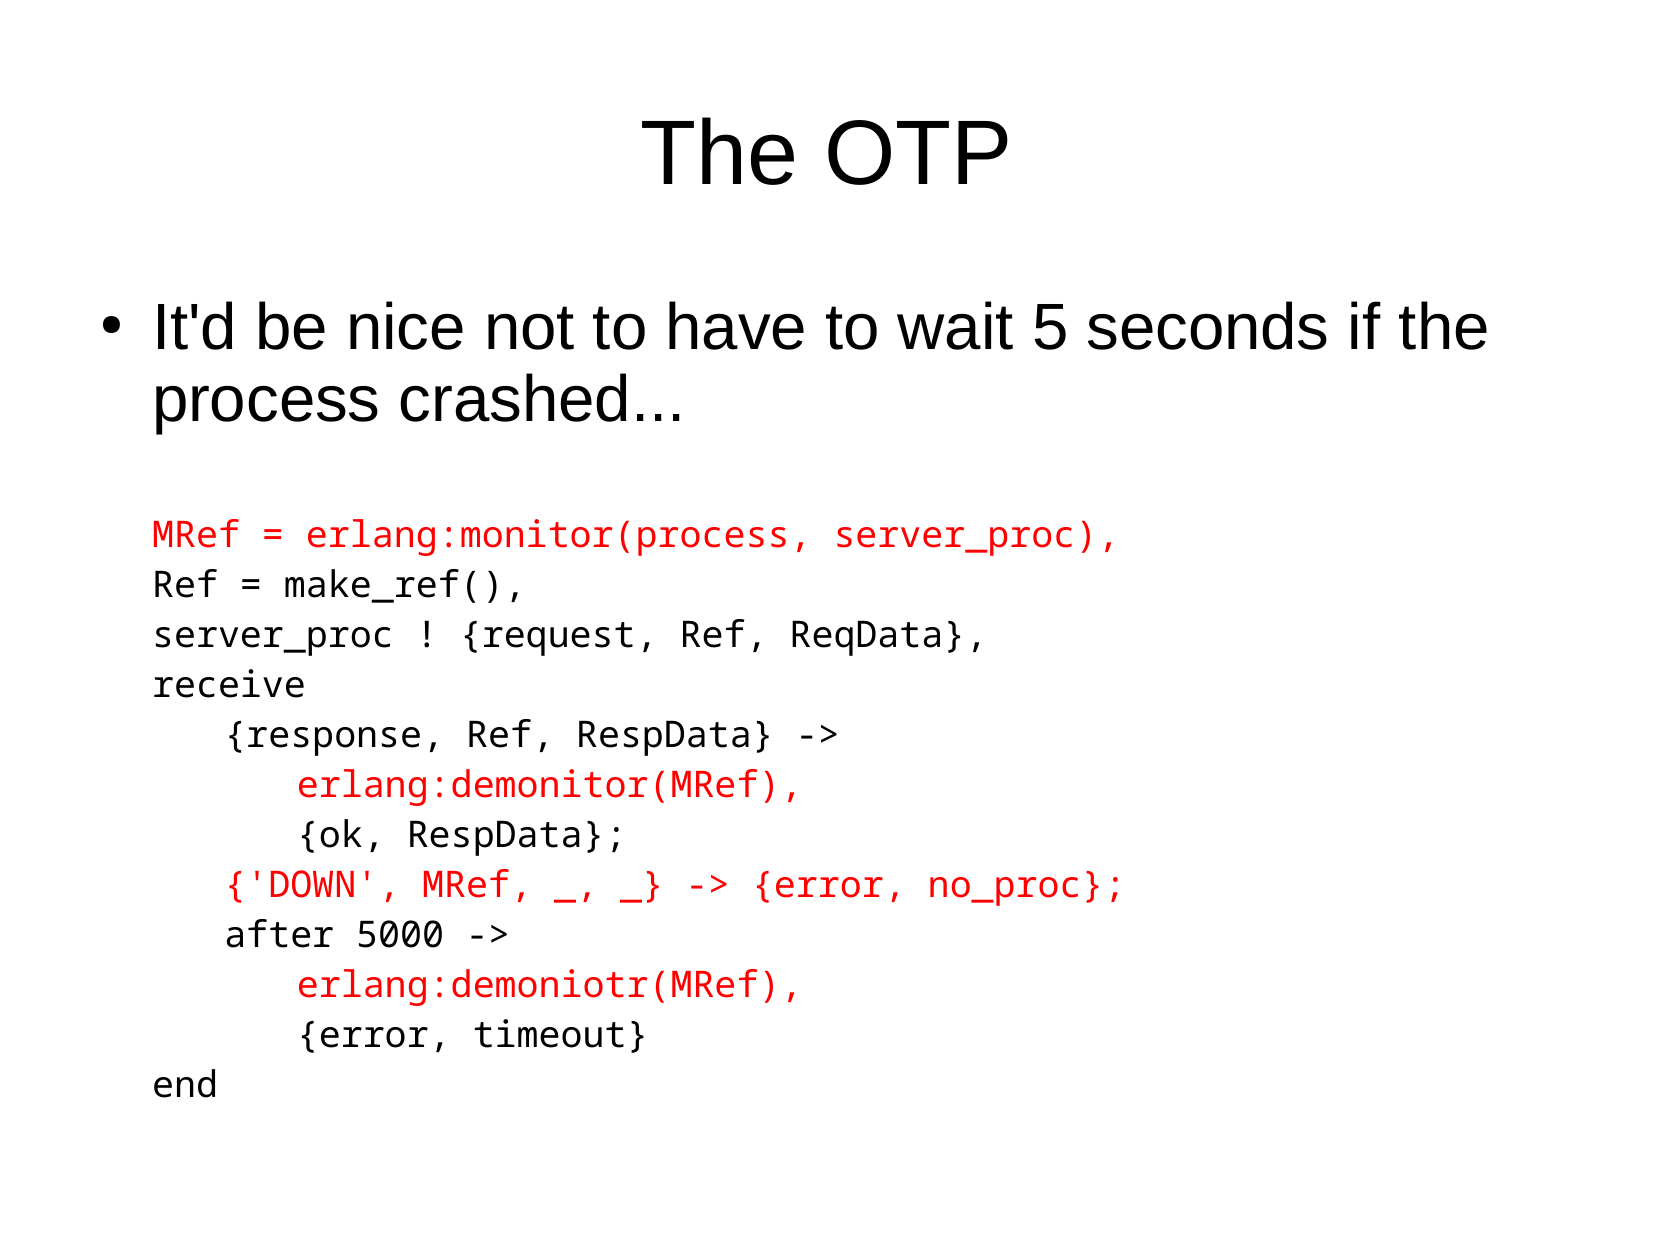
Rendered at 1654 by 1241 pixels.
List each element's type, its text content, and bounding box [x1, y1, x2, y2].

title The OTP [82, 49, 1571, 257]
list It'd be nice not to have to wait 5 seconds if the process crashed... MRef = erlang:monitor(process, server_proc), Ref = make_ref(), server_proc ! {request, Ref, ReqData}, receive {response, Ref, RespData} -> erlang:demonitor(MRef), {ok, RespData}; {'DOWN', MRef, _, _} -> {error, no_proc}; after 5000 -> erlang:demoniotr(MRef), {error, timeout} end [82, 290, 1571, 1109]
